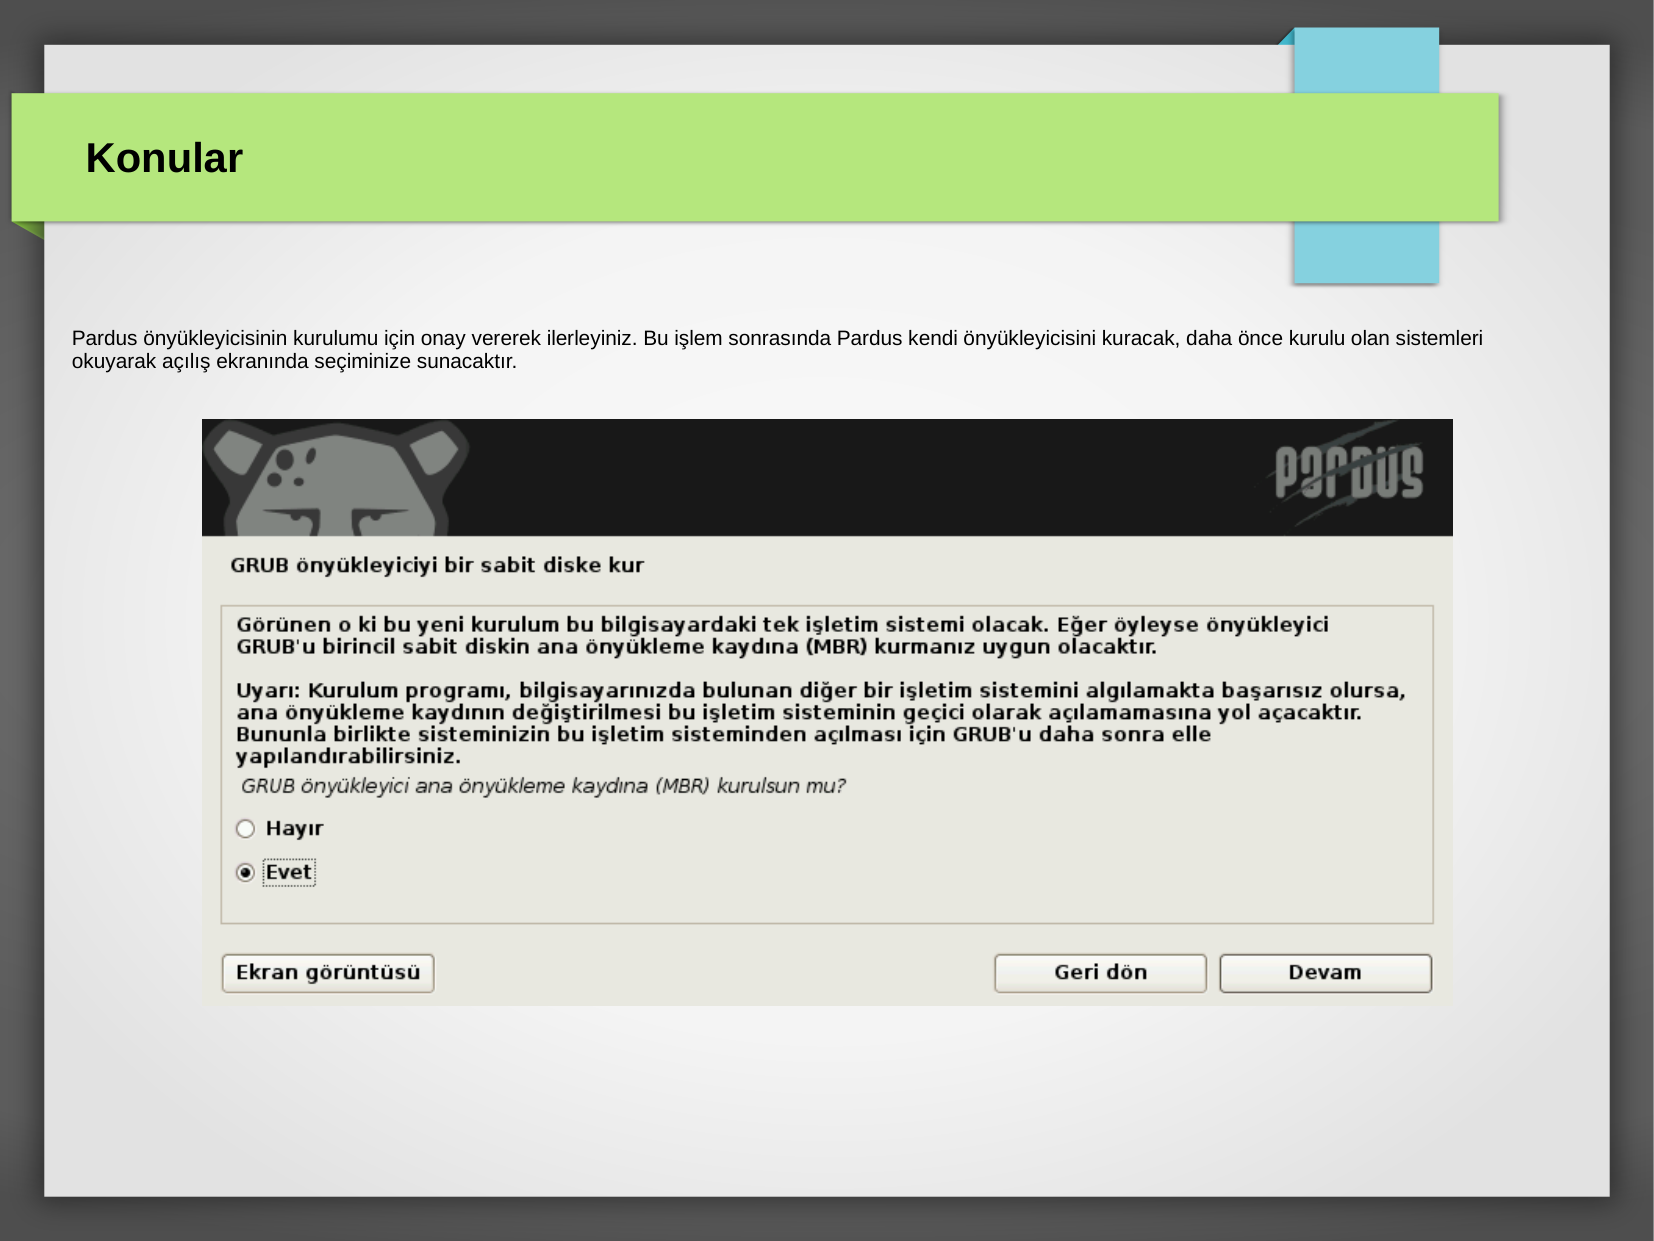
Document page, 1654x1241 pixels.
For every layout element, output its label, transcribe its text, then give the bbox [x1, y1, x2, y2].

text_box Konular [70, 127, 259, 189]
text_box Pardus önyükleyicisinin kurulumu için onay vererek ilerleyiniz. Bu işlem sonrasında Pardus kendi önyükleyicisini kuracak, daha önce kurulu olan sistemleri okuyarak açılış ekranında seçiminize sunacaktır. [57, 318, 1512, 381]
picture [0, 0, 1654, 1241]
